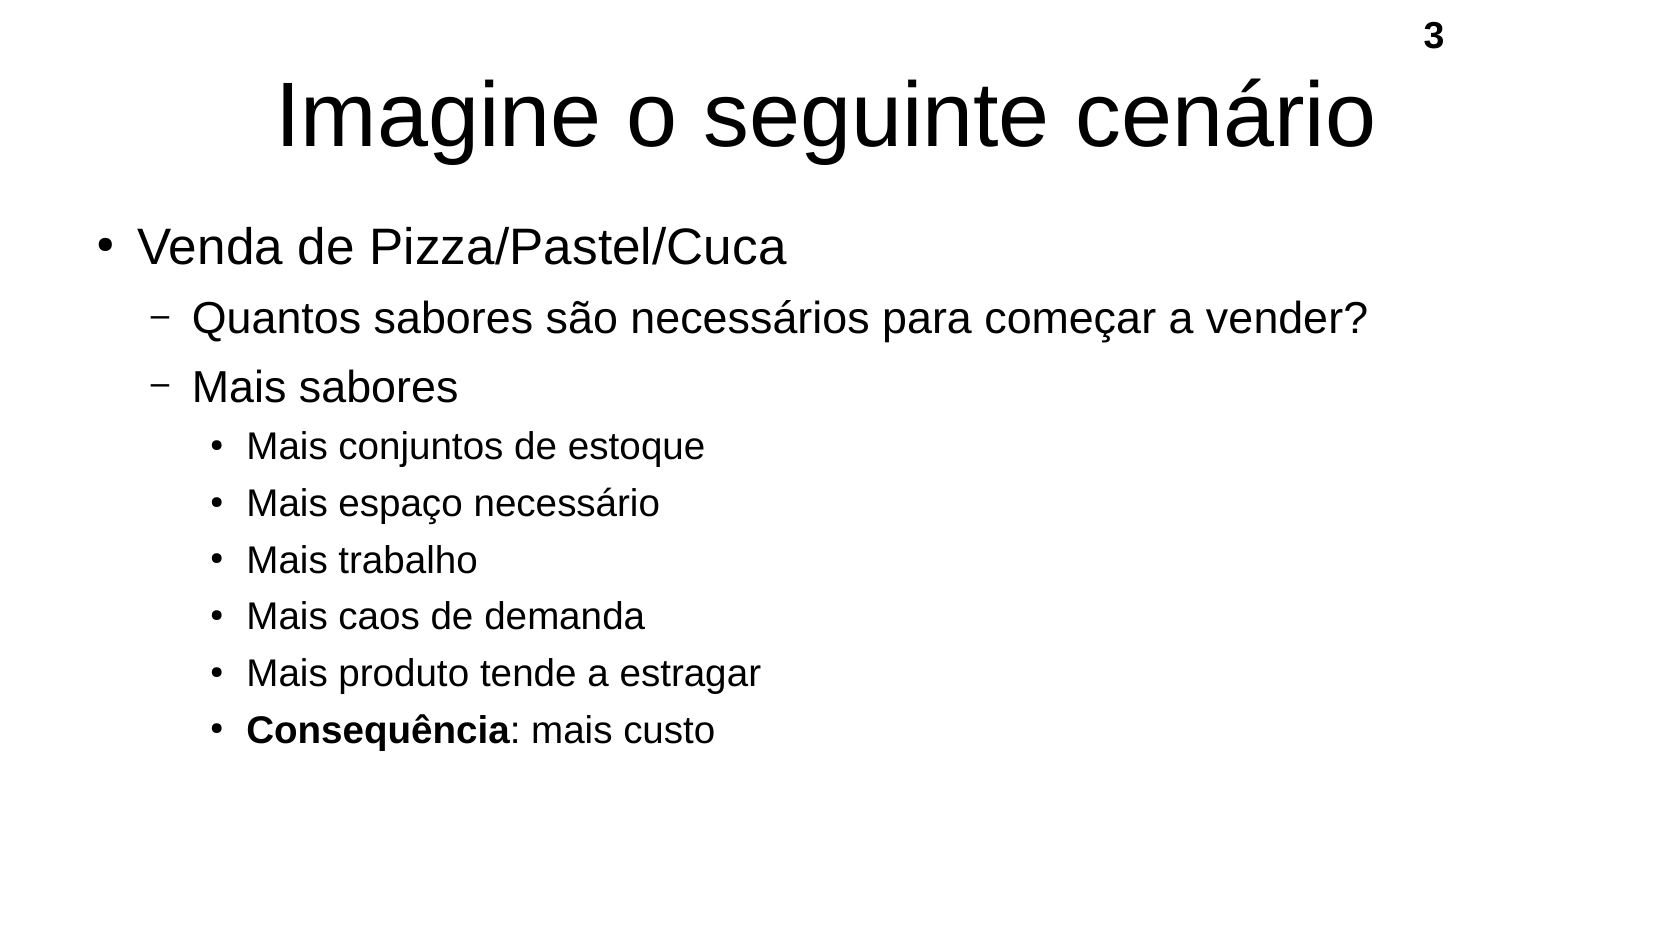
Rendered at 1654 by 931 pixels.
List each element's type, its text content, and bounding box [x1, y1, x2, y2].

text_box <número> [1408, 0, 1654, 71]
list Venda de Pizza/Pastel/Cuca Quantos sabores são necessários para começar a vender? Mais sabores Mais conjuntos de estoque Mais espaço necessário Mais trabalho Mais caos de demanda Mais produto tende a estragar Consequência: mais custo [82, 217, 1571, 758]
title Imagine o seguinte cenário [82, 37, 1571, 193]
